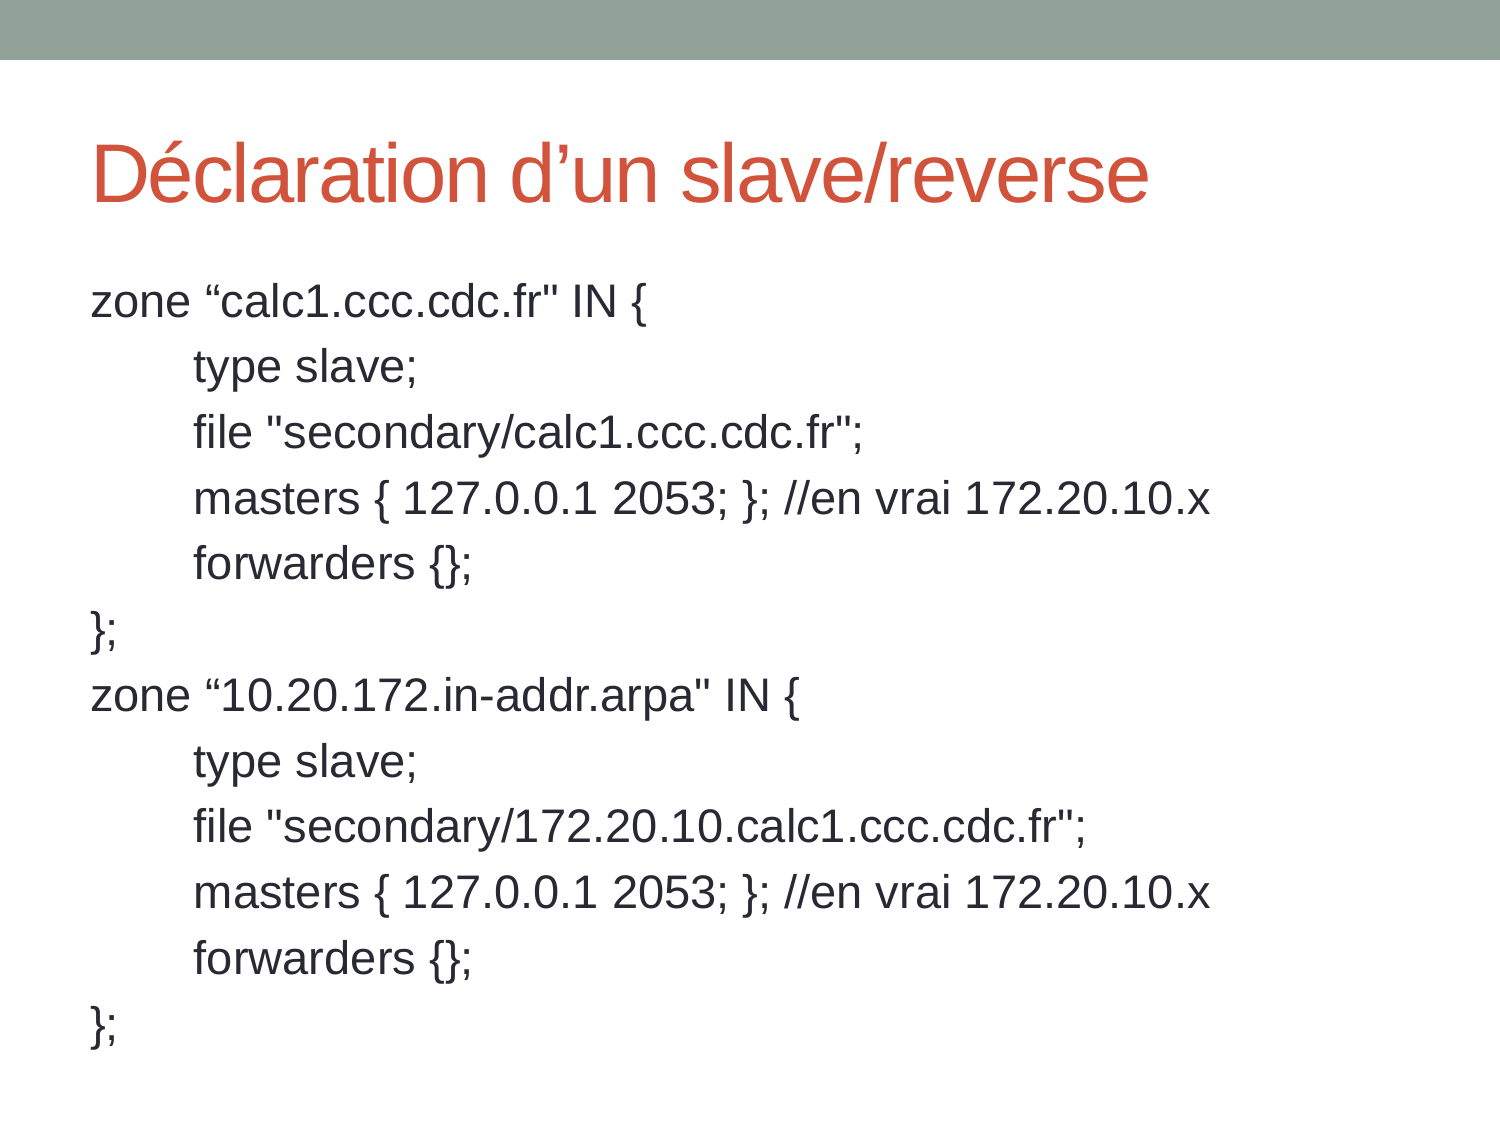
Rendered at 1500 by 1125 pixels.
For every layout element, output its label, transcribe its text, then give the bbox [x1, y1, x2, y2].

list zone “calc1.ccc.cdc.fr" IN { type slave; file "secondary/calc1.ccc.cdc.fr"; masters { 127.0.0.1 2053; }; //en vrai 172.20.10.x forwarders {}; }; zone “10.20.172.in-addr.arpa" IN { type slave; file "secondary/172.20.10.calc1.ccc.cdc.fr"; masters { 127.0.0.1 2053; }; //en vrai 172.20.10.x forwarders {}; }; [75, 262, 1425, 1063]
title Déclaration d’un slave/reverse [75, 87, 1425, 250]
